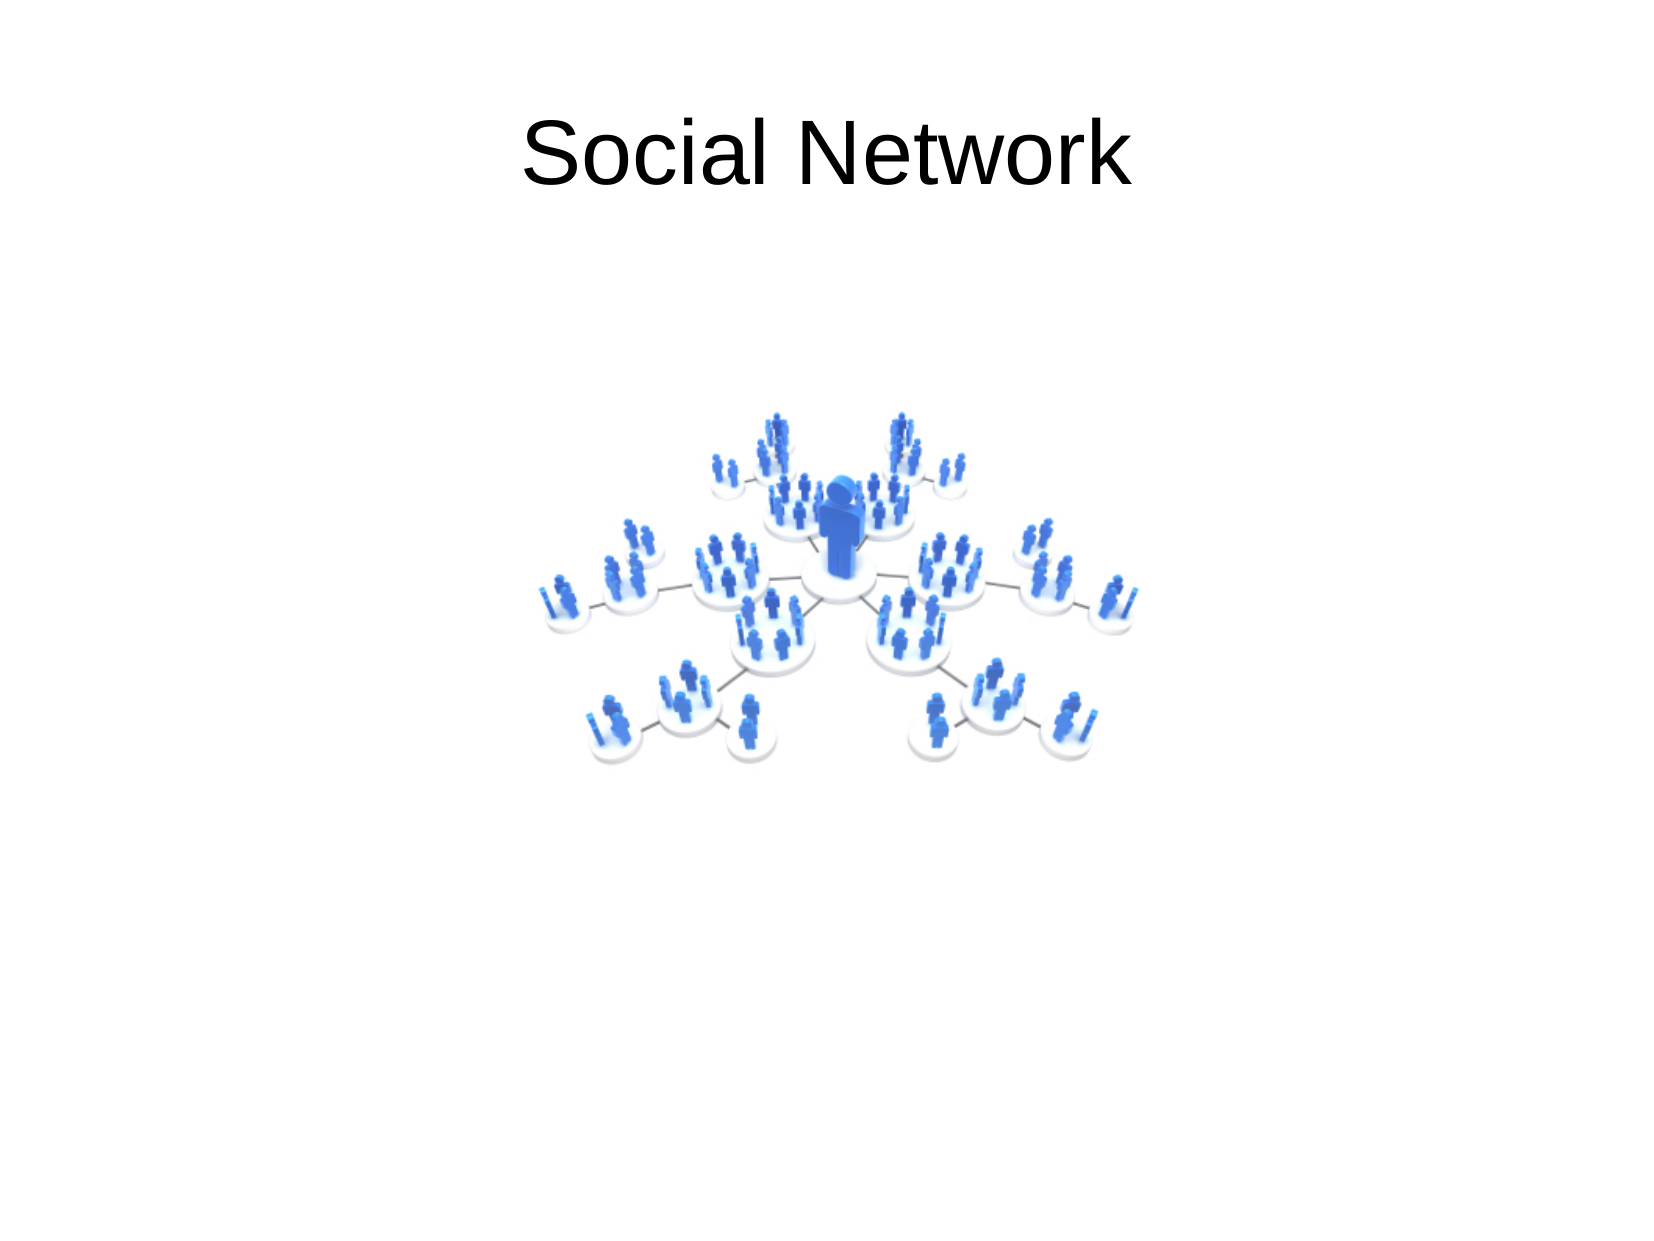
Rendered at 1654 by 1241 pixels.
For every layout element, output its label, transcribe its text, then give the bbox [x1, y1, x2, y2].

title Social Network [82, 49, 1571, 257]
picture [514, 373, 1163, 826]
